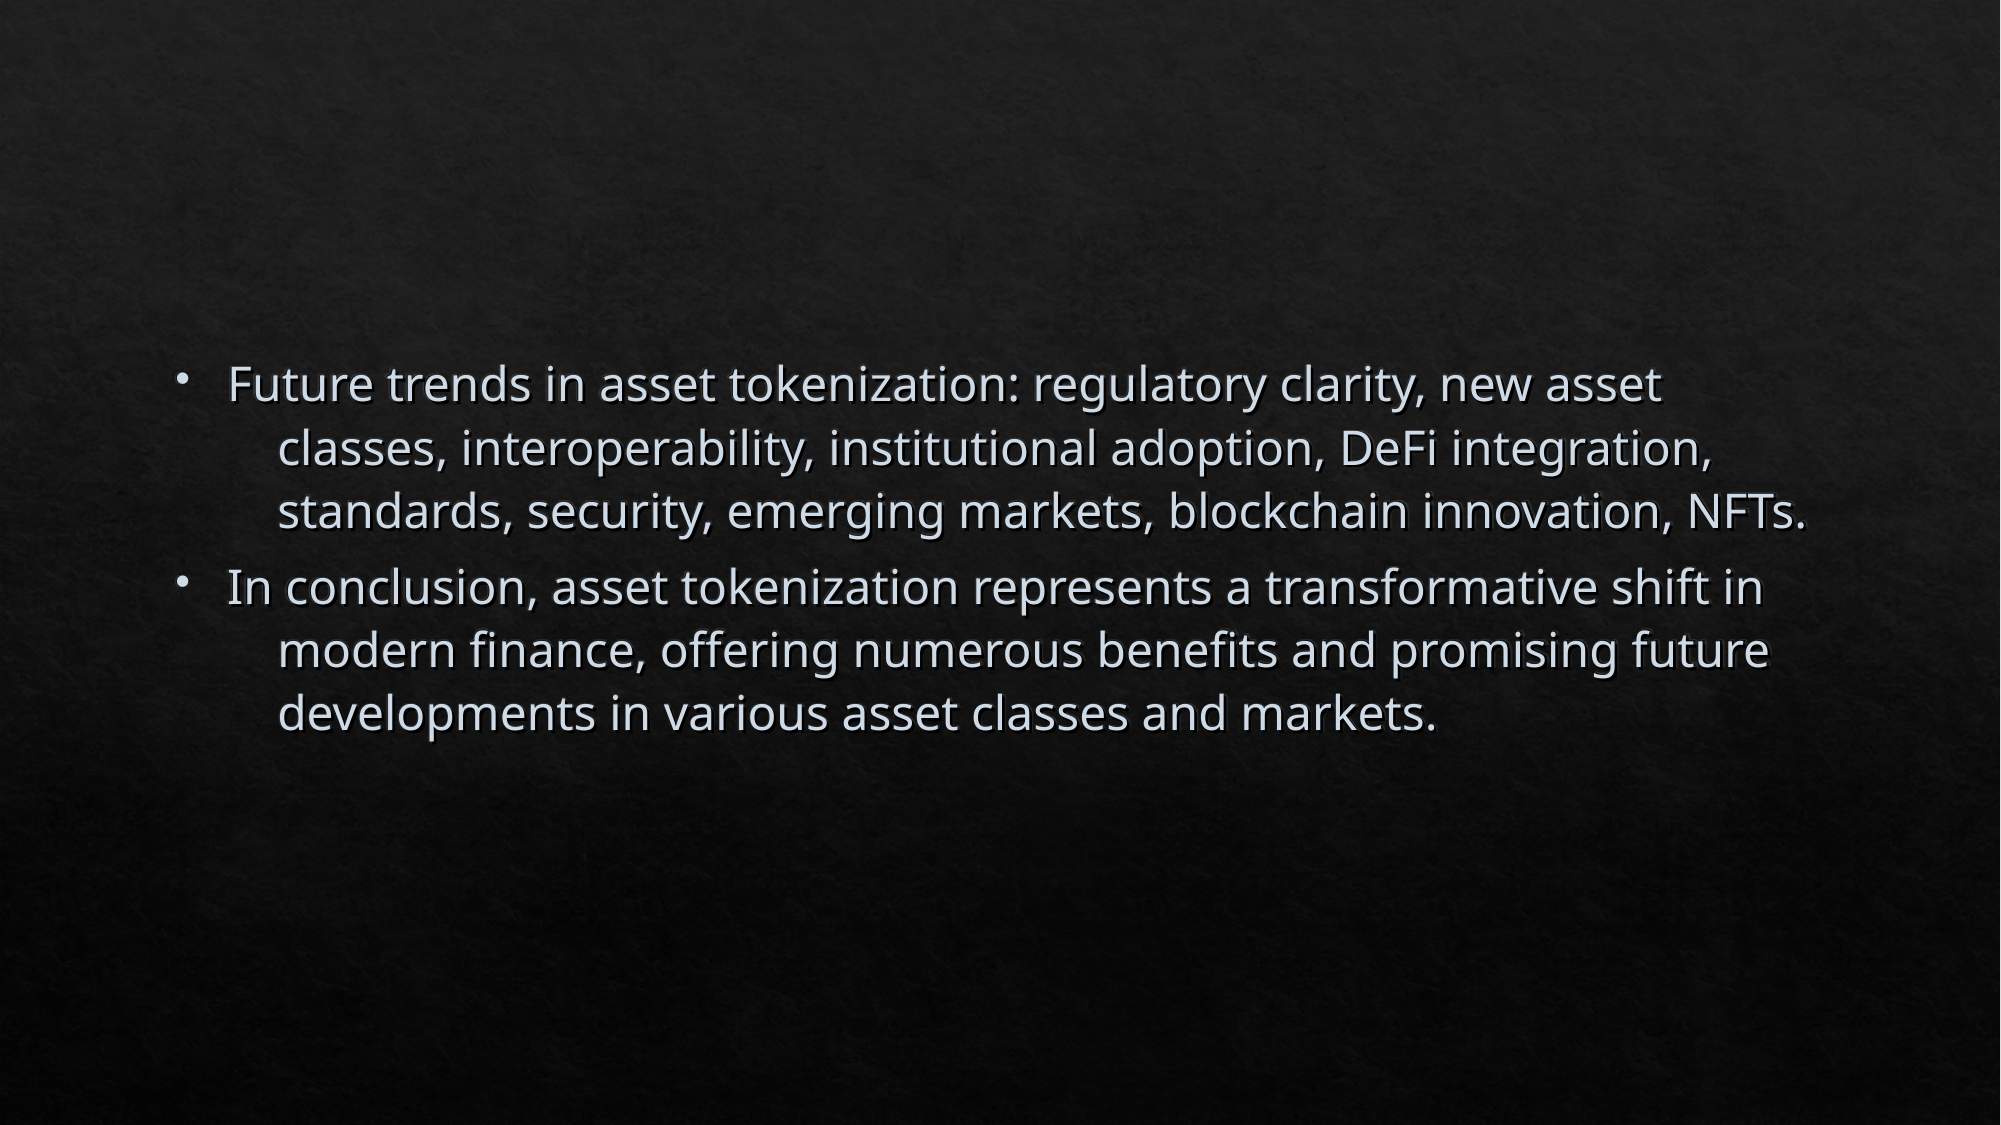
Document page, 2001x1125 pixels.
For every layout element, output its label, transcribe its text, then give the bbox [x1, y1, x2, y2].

list Future trends in asset tokenization: regulatory clarity, new asset classes, interoperability, institutional adoption, DeFi integration, standards, security, emerging markets, blockchain innovation, NFTs. In conclusion, asset tokenization represents a transformative shift in modern finance, offering numerous benefits and promising future developments in various asset classes and markets. [149, 340, 1849, 951]
